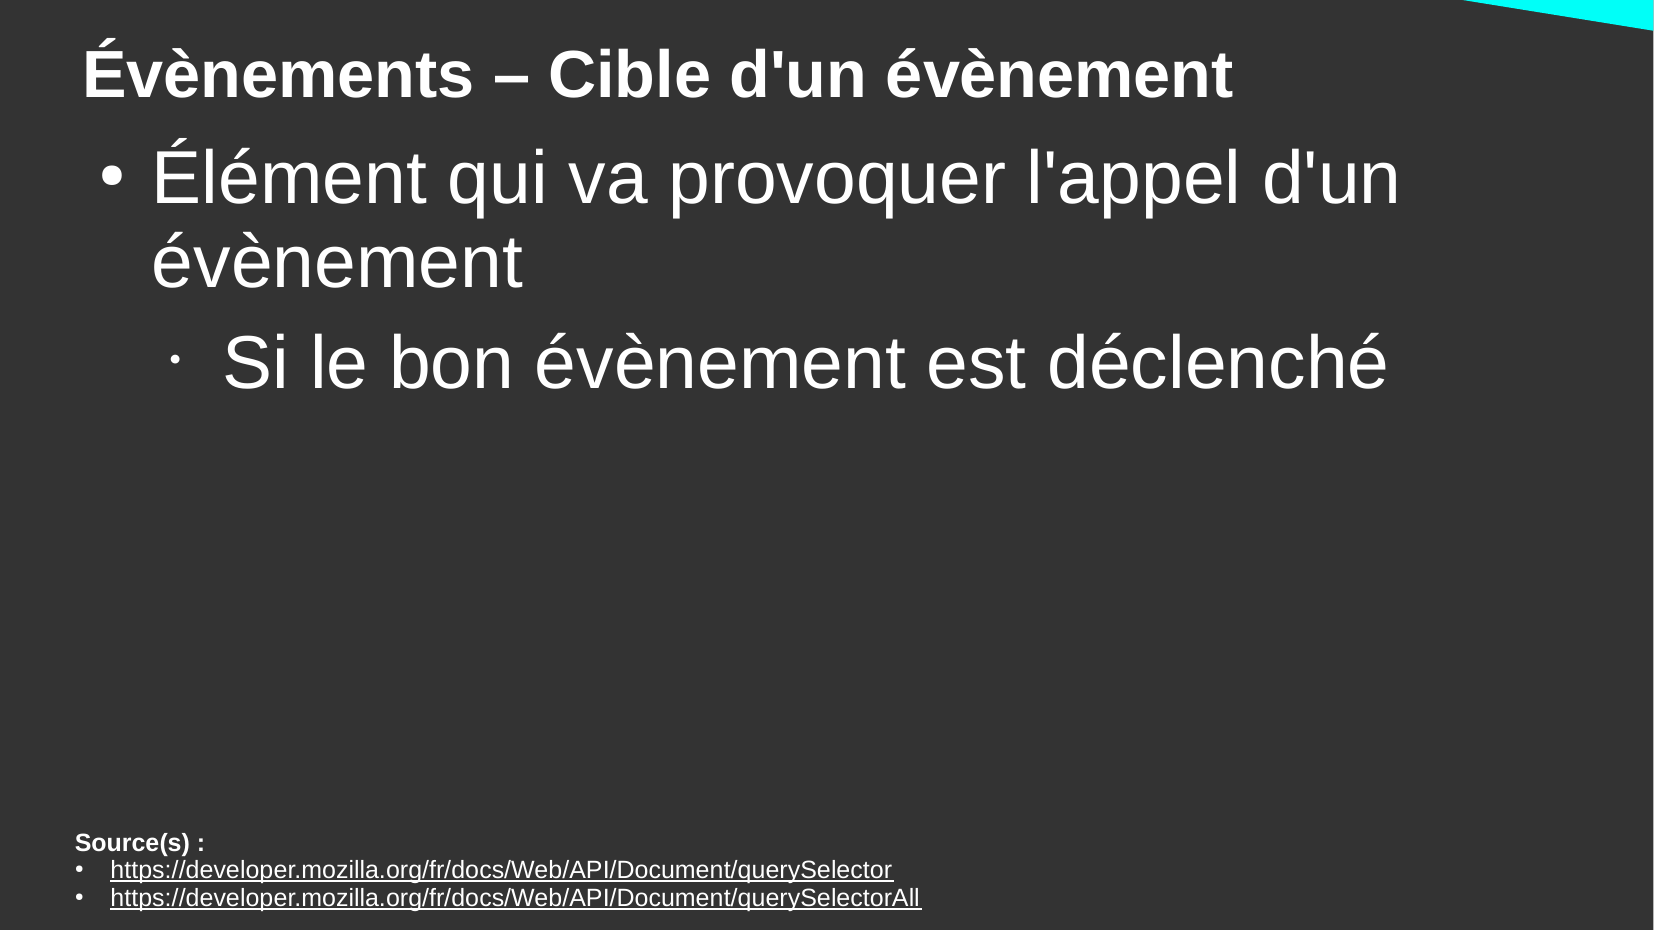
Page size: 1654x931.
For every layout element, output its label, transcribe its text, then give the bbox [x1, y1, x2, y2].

text_box Source(s) : https://developer.mozilla.org/fr/docs/Web/API/Document/querySelector https://developer.mozilla.org/fr/docs/Web/API/Document/querySelectorAll [60, 820, 1583, 920]
text_box [1462, 0, 1654, 31]
title Évènements – Cible d'un évènement [82, 37, 1571, 114]
list Élément qui va provoquer l'appel d'un évènement Si le bon évènement est déclenché [80, 135, 1620, 709]
